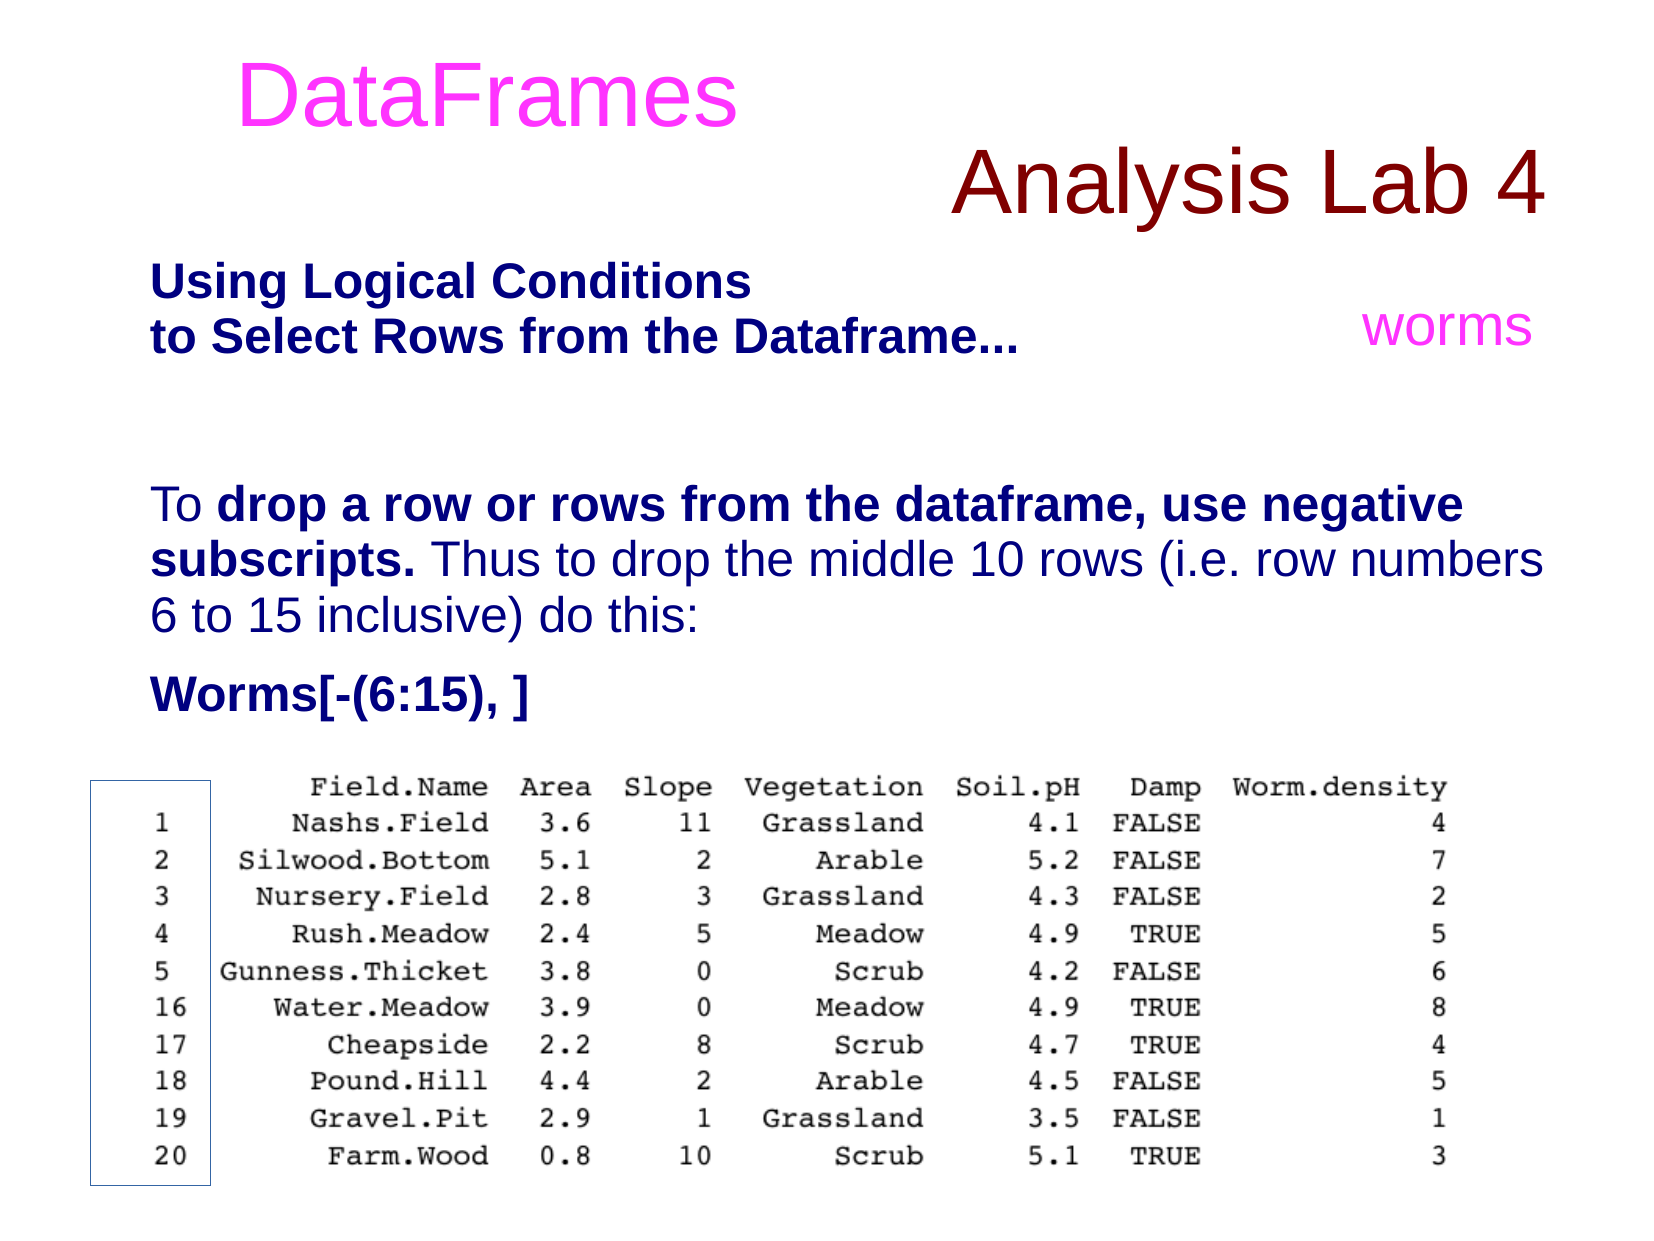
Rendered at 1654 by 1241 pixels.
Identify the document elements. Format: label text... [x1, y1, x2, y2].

picture [138, 755, 1471, 1186]
picture [138, 781, 210, 1185]
title Analysis Lab 4 [931, 77, 1549, 245]
text_box Using Logical Conditions to Select Rows from the Dataframe... To drop a row or rows from the dataframe, use negative subscripts. Thus to drop the middle 10 rows (i.e. row numbers 6 to 15 inclusive) do this: Worms[-(6:15), ] [135, 245, 1591, 1241]
text_box DataFrames [45, 36, 931, 346]
